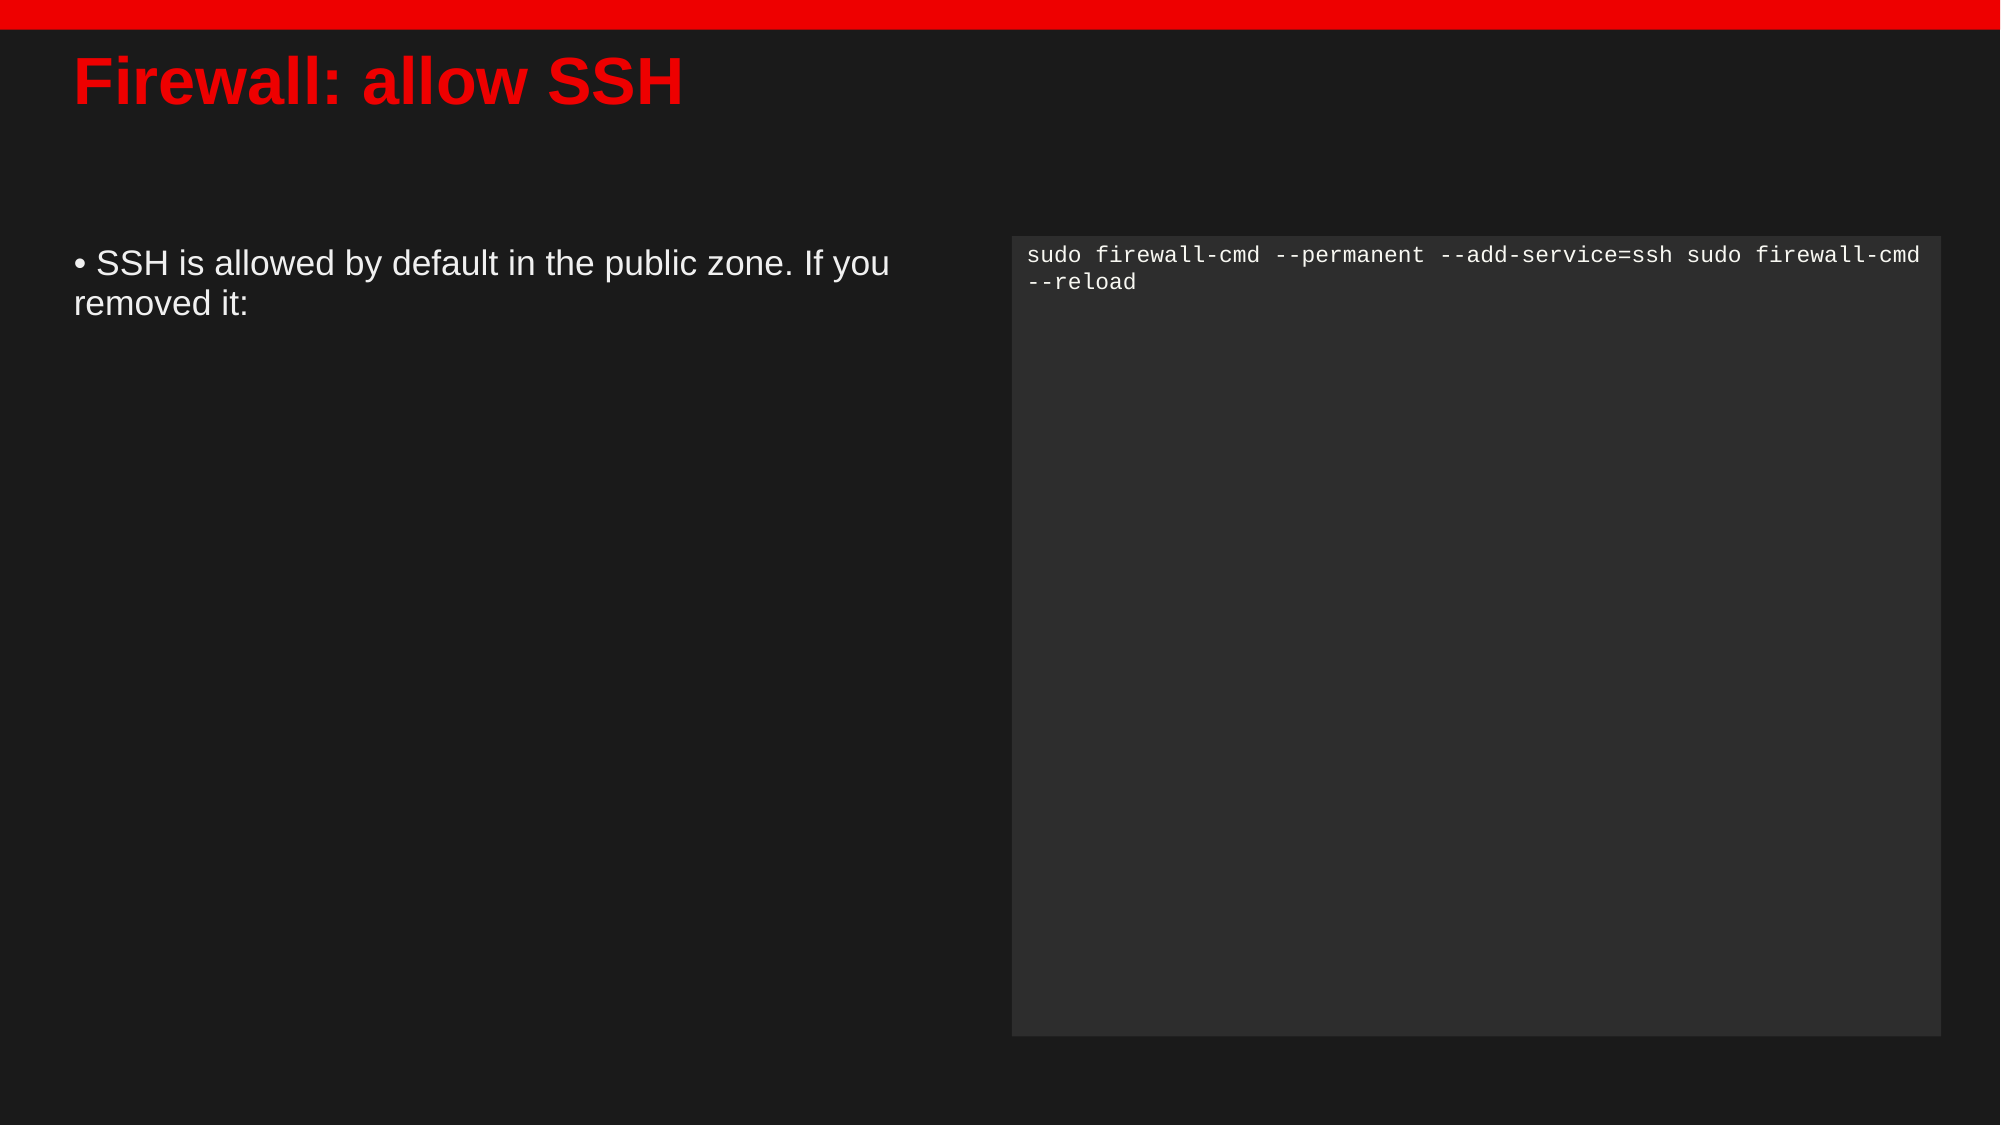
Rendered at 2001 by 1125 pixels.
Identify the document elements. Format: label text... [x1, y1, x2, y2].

text_box [0, 0, 2001, 30]
text_box Firewall: allow SSH [59, 36, 1942, 208]
text_box sudo firewall-cmd --permanent --add-service=ssh sudo firewall-cmd --reload [1011, 236, 1942, 1037]
text_box • SSH is allowed by default in the public zone. If you removed it: [59, 236, 989, 1037]
